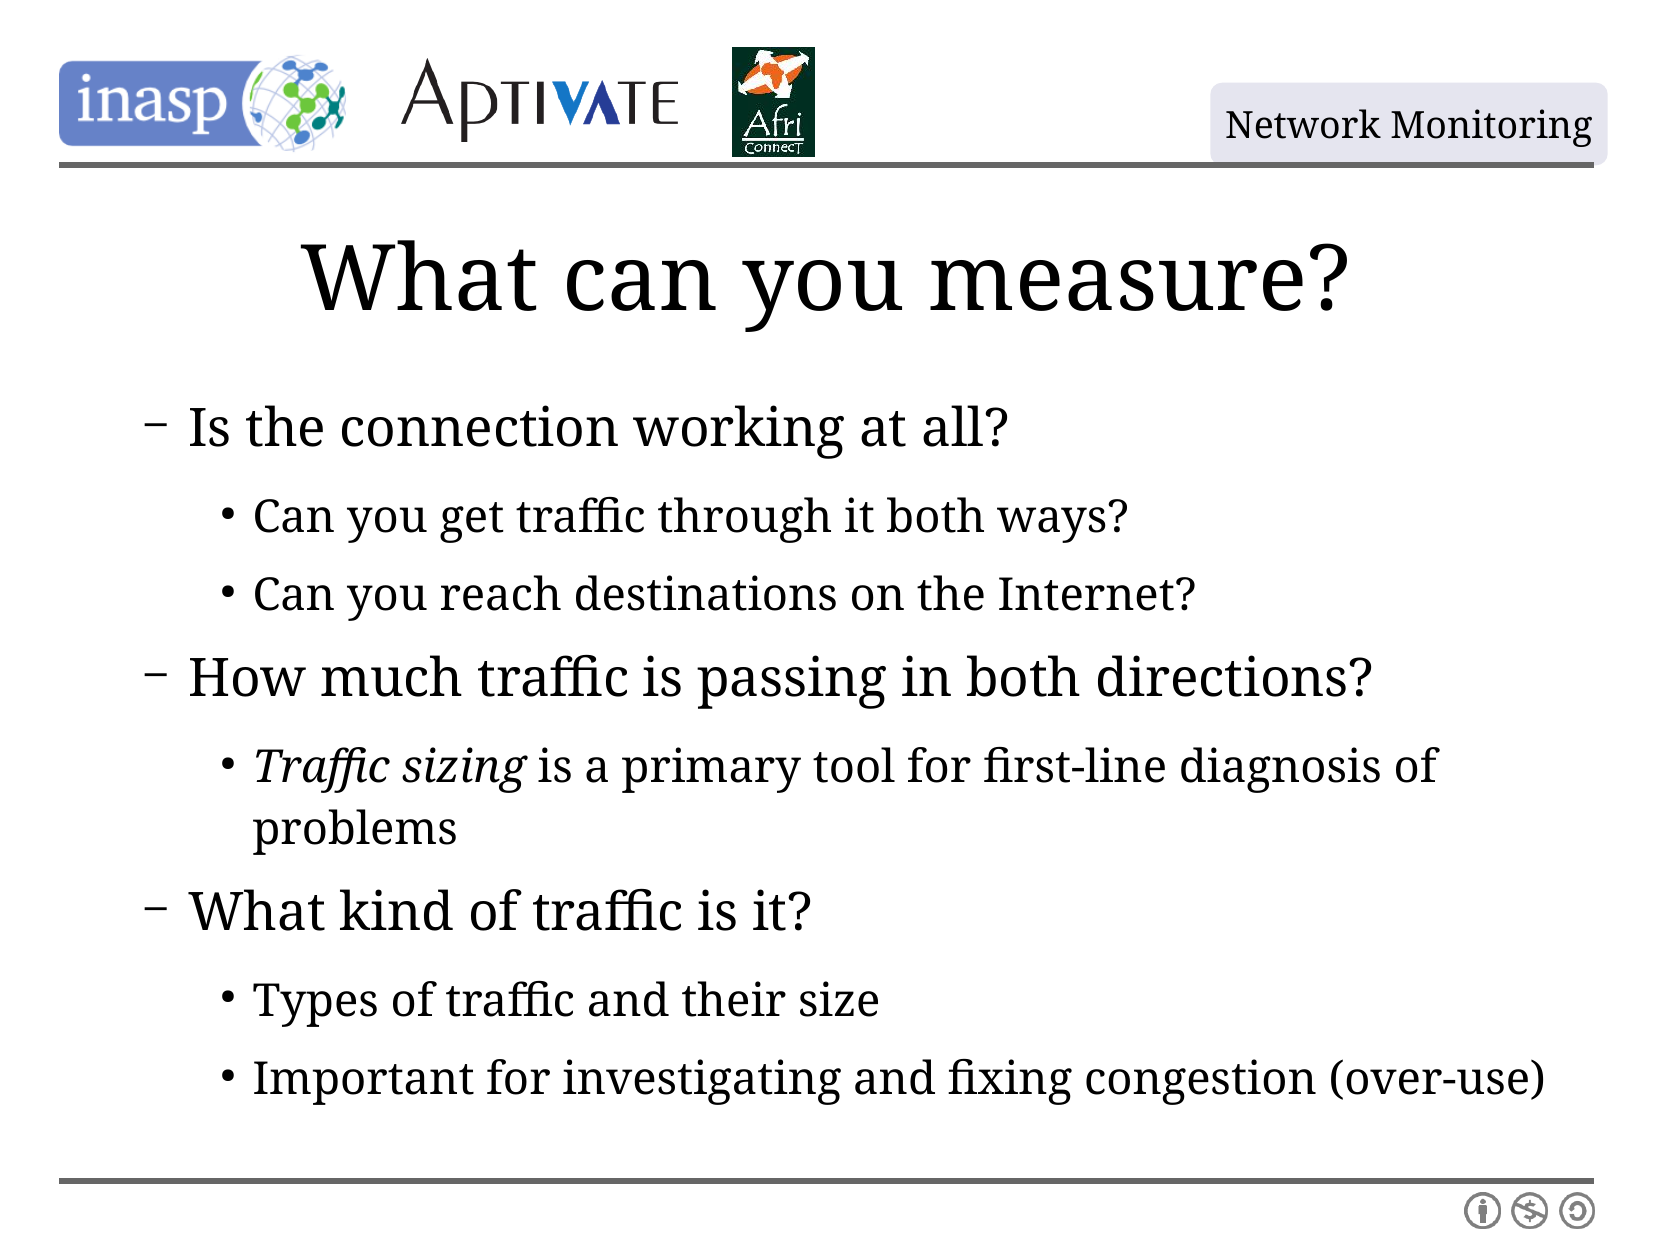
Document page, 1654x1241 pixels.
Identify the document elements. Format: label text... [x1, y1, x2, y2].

picture [59, 47, 355, 160]
picture [401, 58, 678, 142]
list Is the connection working at all? Can you get traffic through it both ways? Can you reach destinations on the Internet? How much traffic is passing in both directions? Traffic sizing is a primary tool for first-line diagnosis of problems What kind of traffic is it? Types of traffic and their size Important for investigating and fixing congestion (over-use) [59, 389, 1595, 1109]
picture [1511, 1192, 1548, 1229]
title What can you measure? [59, 212, 1595, 343]
picture [1559, 1192, 1595, 1229]
picture [1464, 1192, 1501, 1229]
picture [732, 47, 815, 157]
